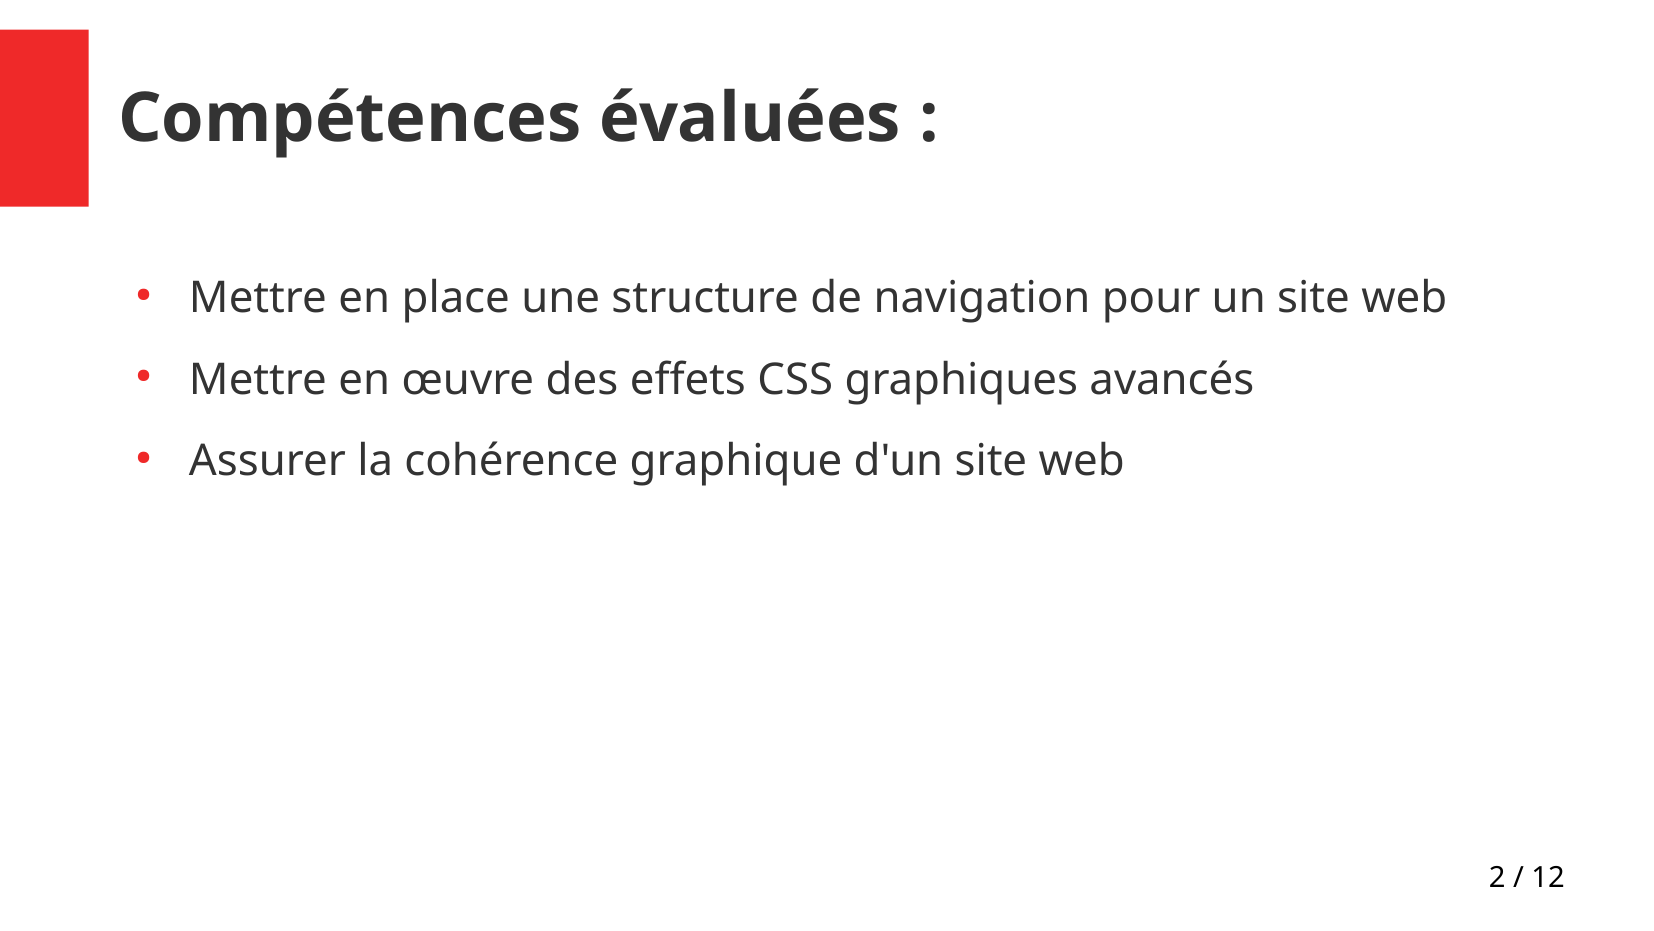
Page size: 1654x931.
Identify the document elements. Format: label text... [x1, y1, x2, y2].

title Compétences évaluées : [118, 37, 1571, 193]
list Mettre en place une structure de navigation pour un site web Mettre en œuvre des effets CSS graphiques avancés Assurer la cohérence graphique d'un site web [118, 265, 1536, 806]
